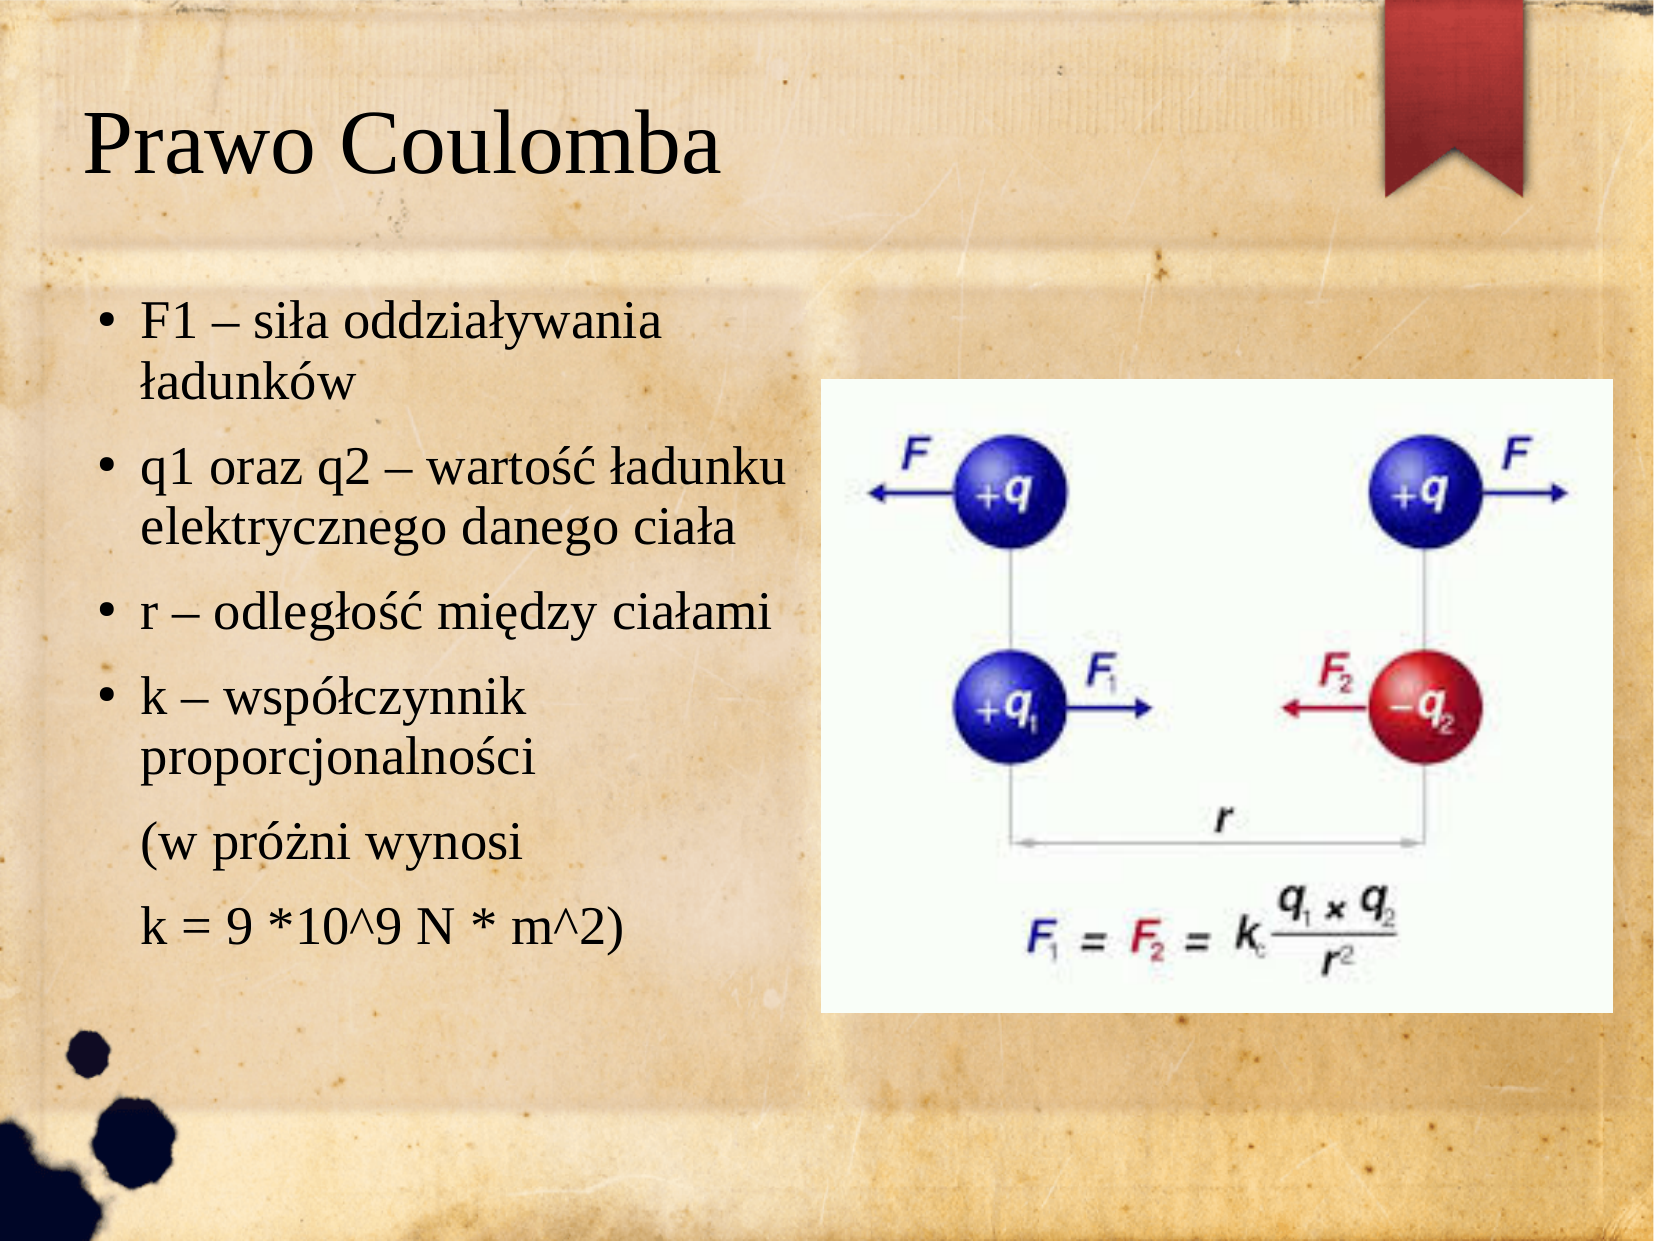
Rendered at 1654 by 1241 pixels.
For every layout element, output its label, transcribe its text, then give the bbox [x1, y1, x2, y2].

picture [0, 0, 1654, 1241]
title Prawo Coulomba [82, 49, 1347, 237]
list F1 – siła oddziaływania ładunków q1 oraz q2 – wartość ładunku elektrycznego danego ciała r – odległość między ciałami k – współczynnik proporcjonalności (w próżni wynosi k = 9 *10^9 N * m^2) [82, 290, 793, 1010]
